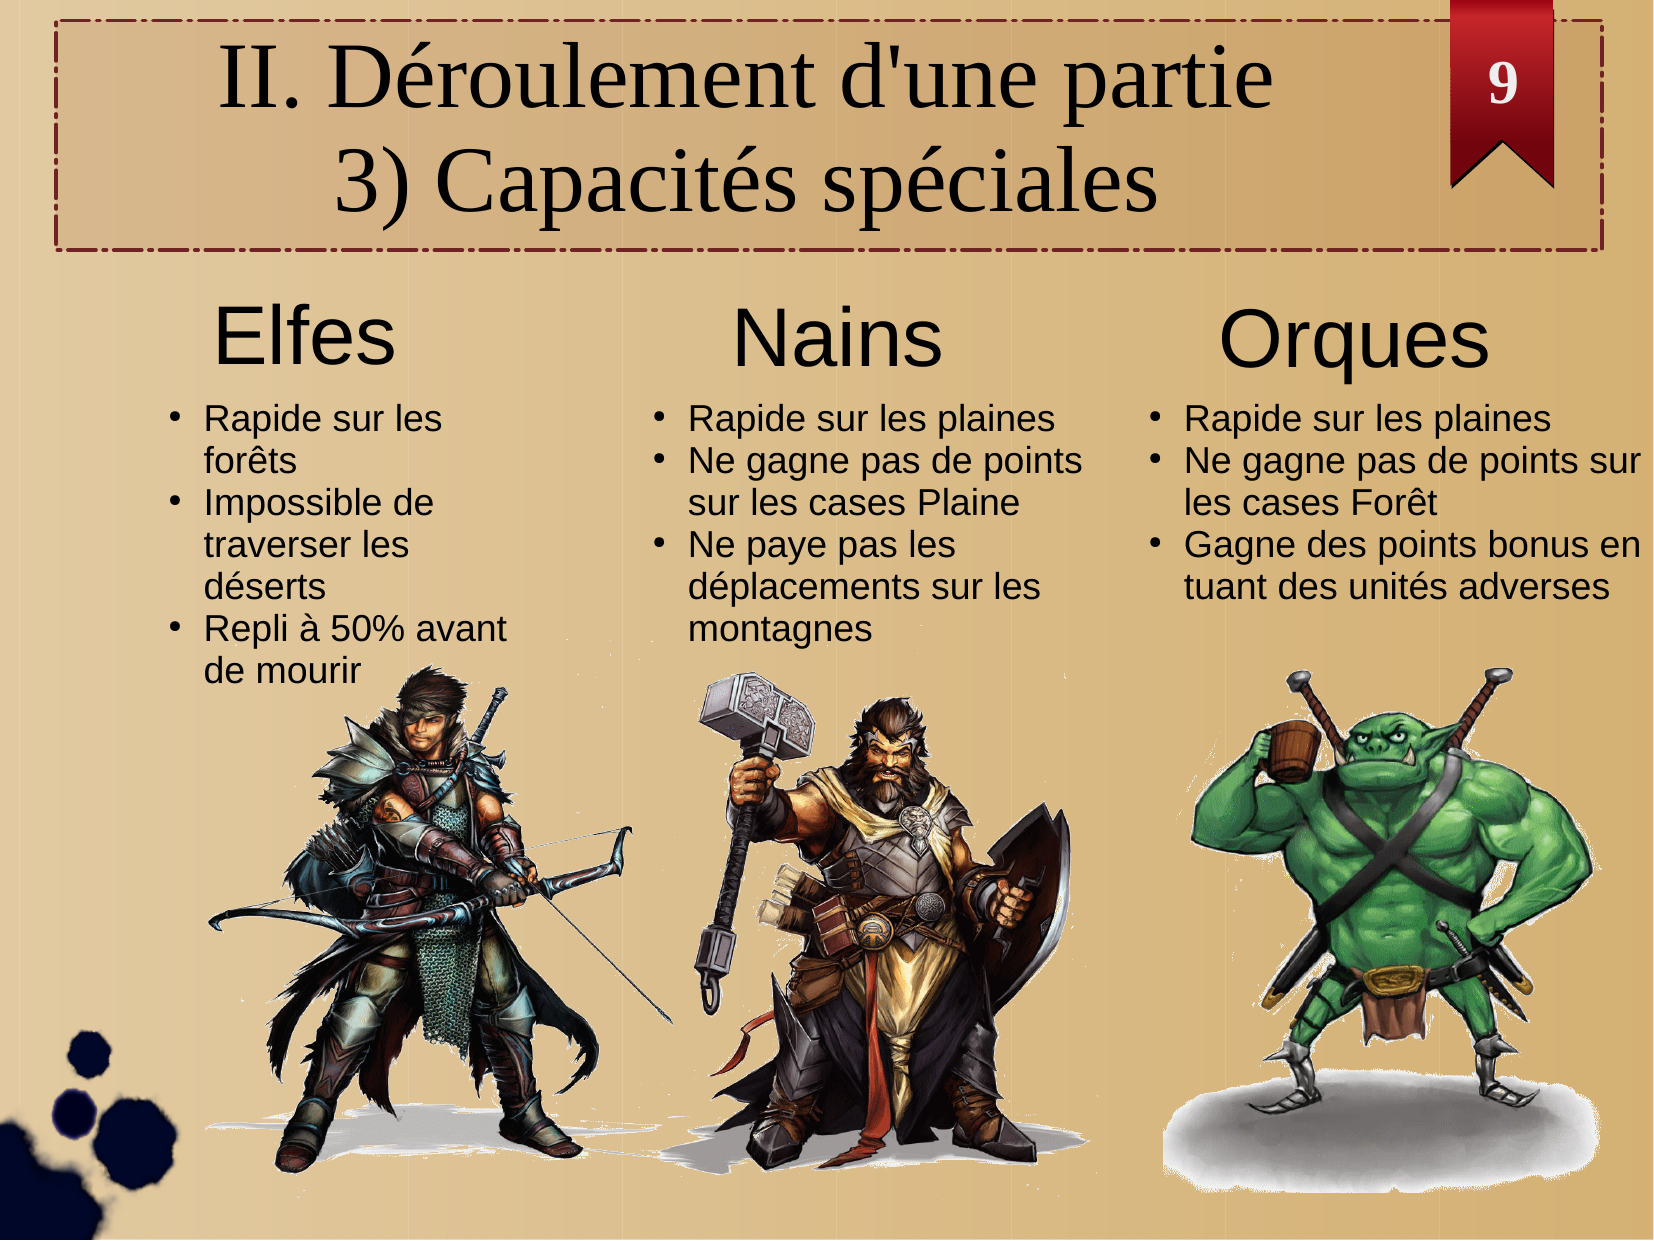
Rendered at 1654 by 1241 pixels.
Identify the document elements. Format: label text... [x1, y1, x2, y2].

text_box Rapide sur les plaines Ne gagne pas de points sur les cases Plaine Ne paye pas les déplacements sur les montagnes [637, 389, 1111, 662]
text_box Rapide sur les forêts Impossible de traverser les déserts Repli à 50% avant de mourir [153, 389, 544, 699]
picture [203, 621, 1099, 1201]
text_box Rapide sur les plaines Ne gagne pas de points sur les cases Forêt Gagne des points bonus en tuant des unités adverses [1133, 389, 1654, 615]
text_box Nains [717, 283, 1075, 389]
text_box Elfes [197, 281, 556, 461]
title II. Déroulement d'une partie 3) Capacités spéciales [82, 23, 1412, 335]
picture [1163, 632, 1630, 1193]
text_box Orques [1203, 285, 1562, 389]
